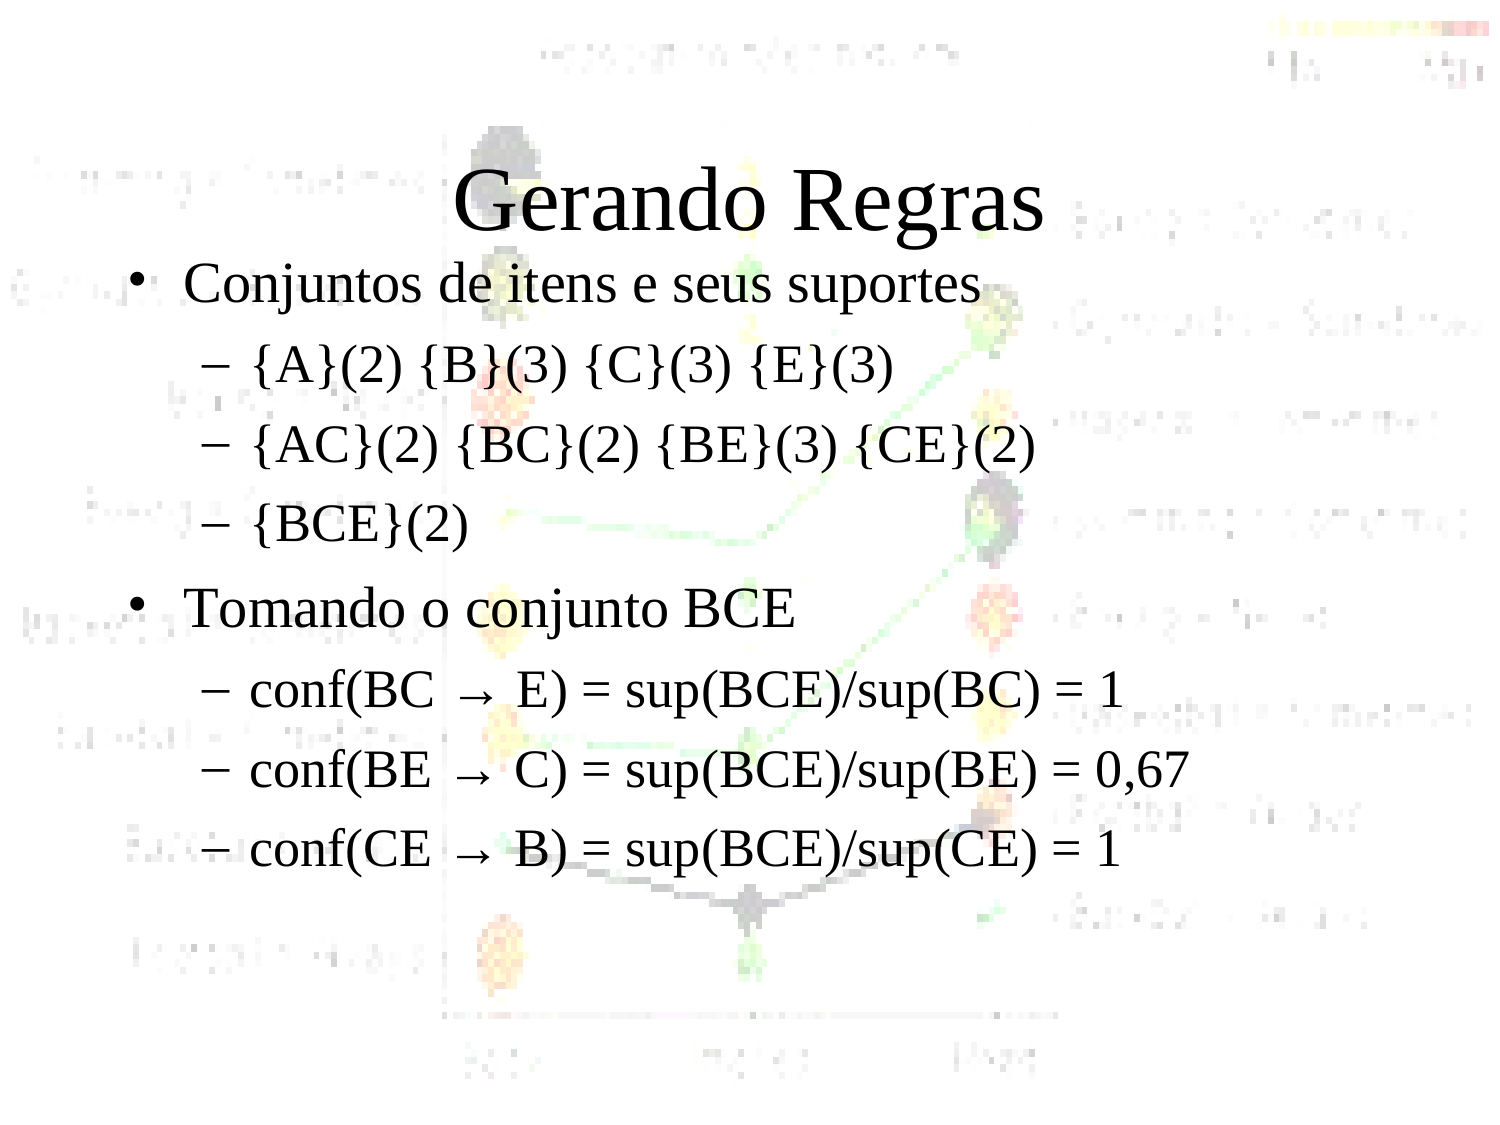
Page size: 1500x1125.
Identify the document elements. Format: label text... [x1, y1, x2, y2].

list Conjuntos de itens e seus suportes {A}(2) {B}(3) {C}(3) {E}(3) {AC}(2) {BC}(2) {BE}(3) {CE}(2) {BCE}(2) Tomando o conjunto BCE conf(BC → E) = sup(BCE)/sup(BC) = 1 conf(BE → C) = sup(BCE)/sup(BE) = 0,67 conf(CE → B) = sup(BCE)/sup(CE) = 1 [112, 236, 1388, 932]
title Gerando Regras [112, 75, 1388, 236]
